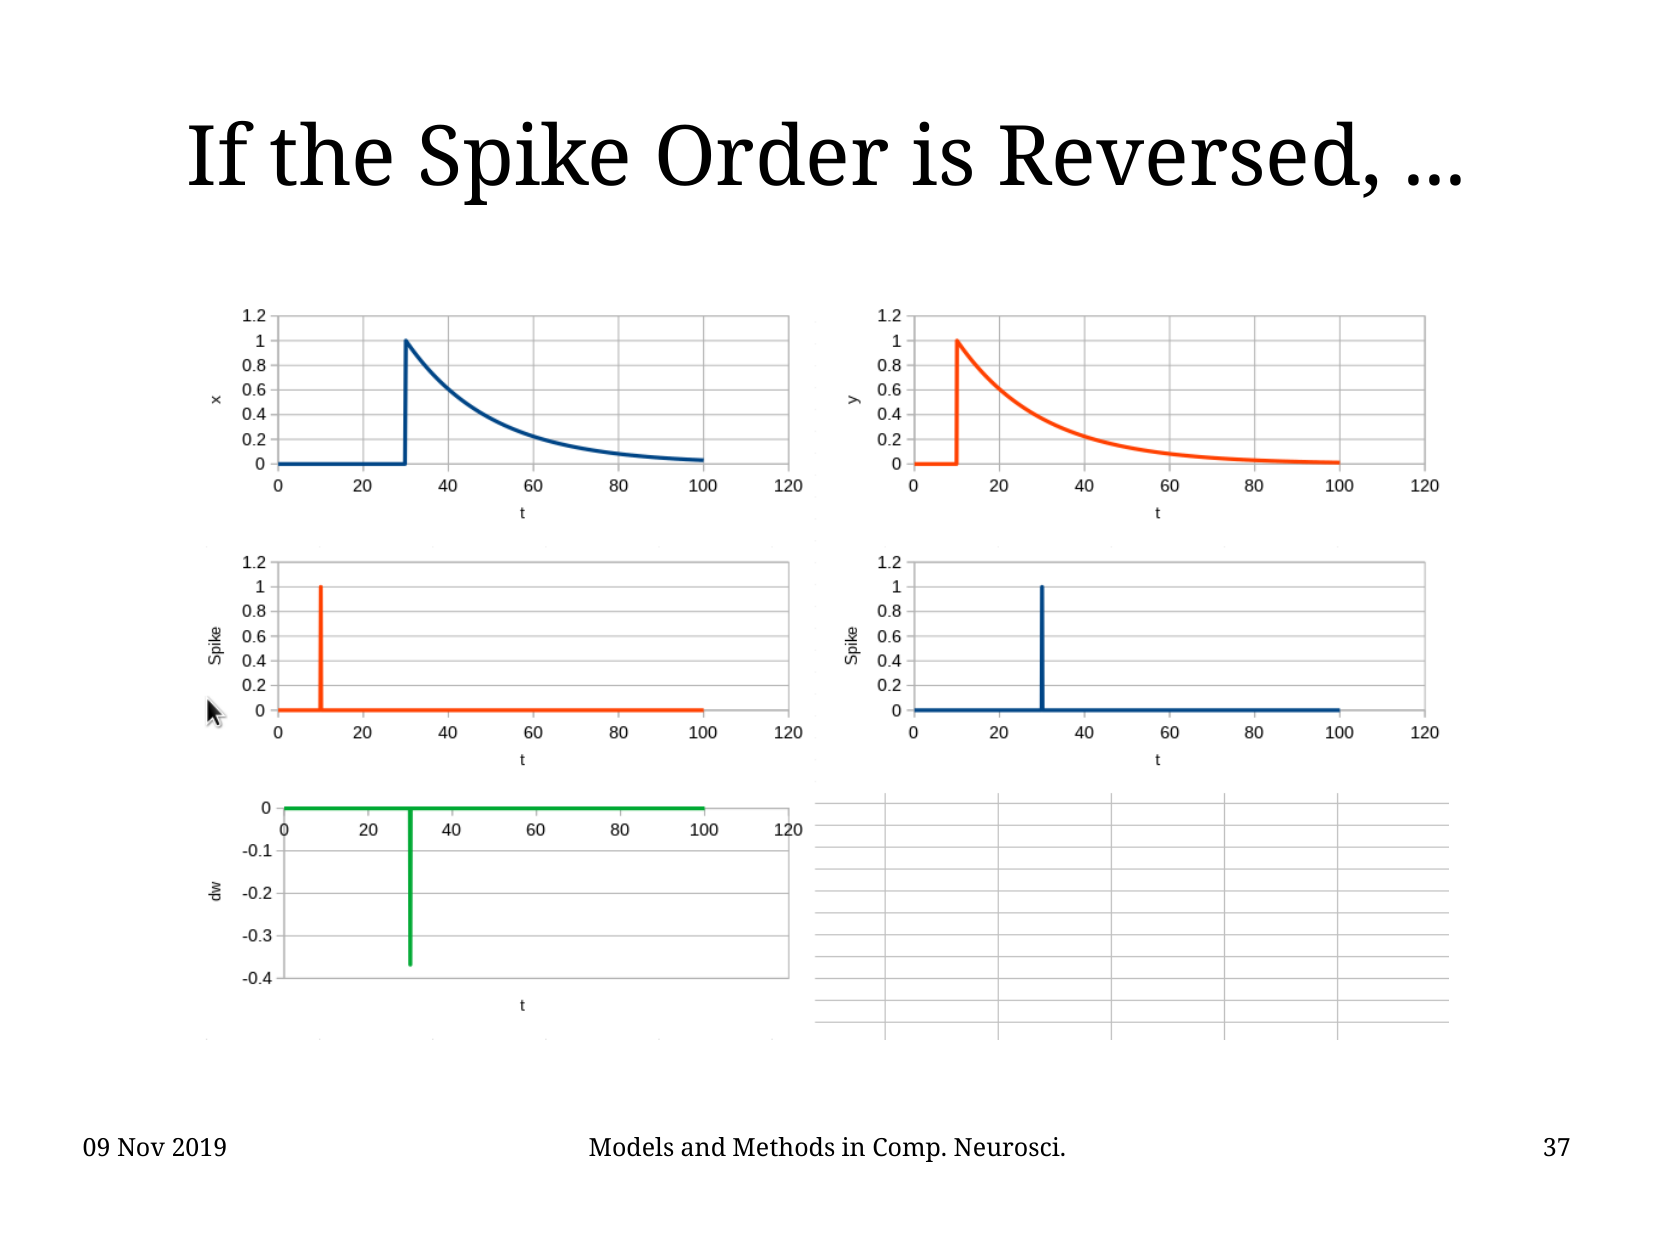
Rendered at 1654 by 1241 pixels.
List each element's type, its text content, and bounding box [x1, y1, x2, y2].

title If the Spike Order is Reversed, ... [82, 49, 1571, 257]
picture [182, 302, 1449, 1040]
